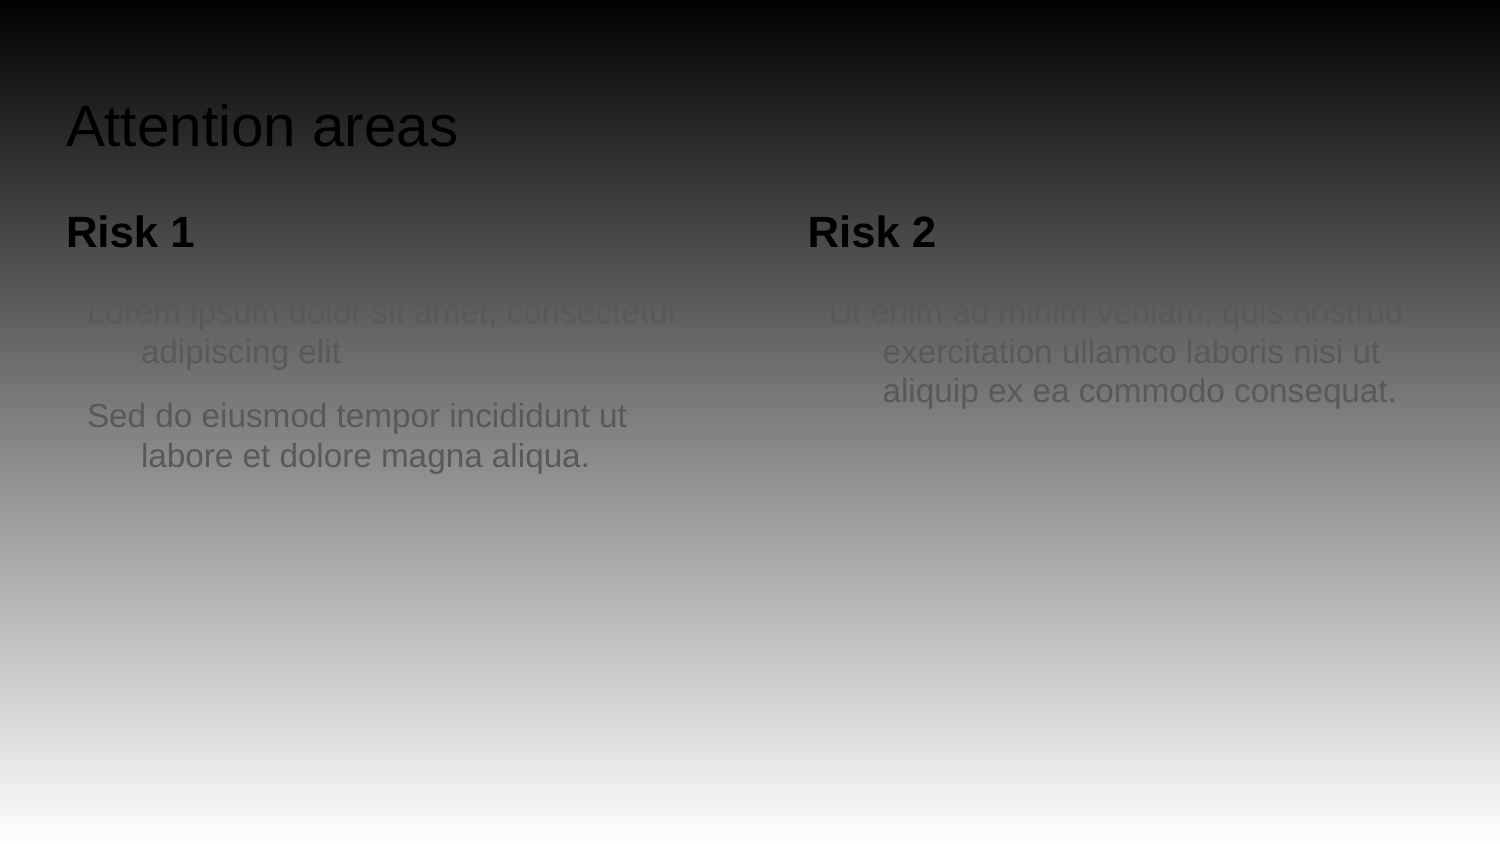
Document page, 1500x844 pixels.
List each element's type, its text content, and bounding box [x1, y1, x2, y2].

title Attention areas [51, 72, 1449, 167]
list Risk 2 Ut enim ad minim veniam, quis nostrud exercitation ullamco laboris nisi ut aliquip ex ea commodo consequat. [792, 189, 1449, 750]
list Risk 1 Lorem ipsum dolor sit amet, consectetur adipiscing elit Sed do eiusmod tempor incididunt ut labore et dolore magna aliqua. [51, 189, 708, 750]
